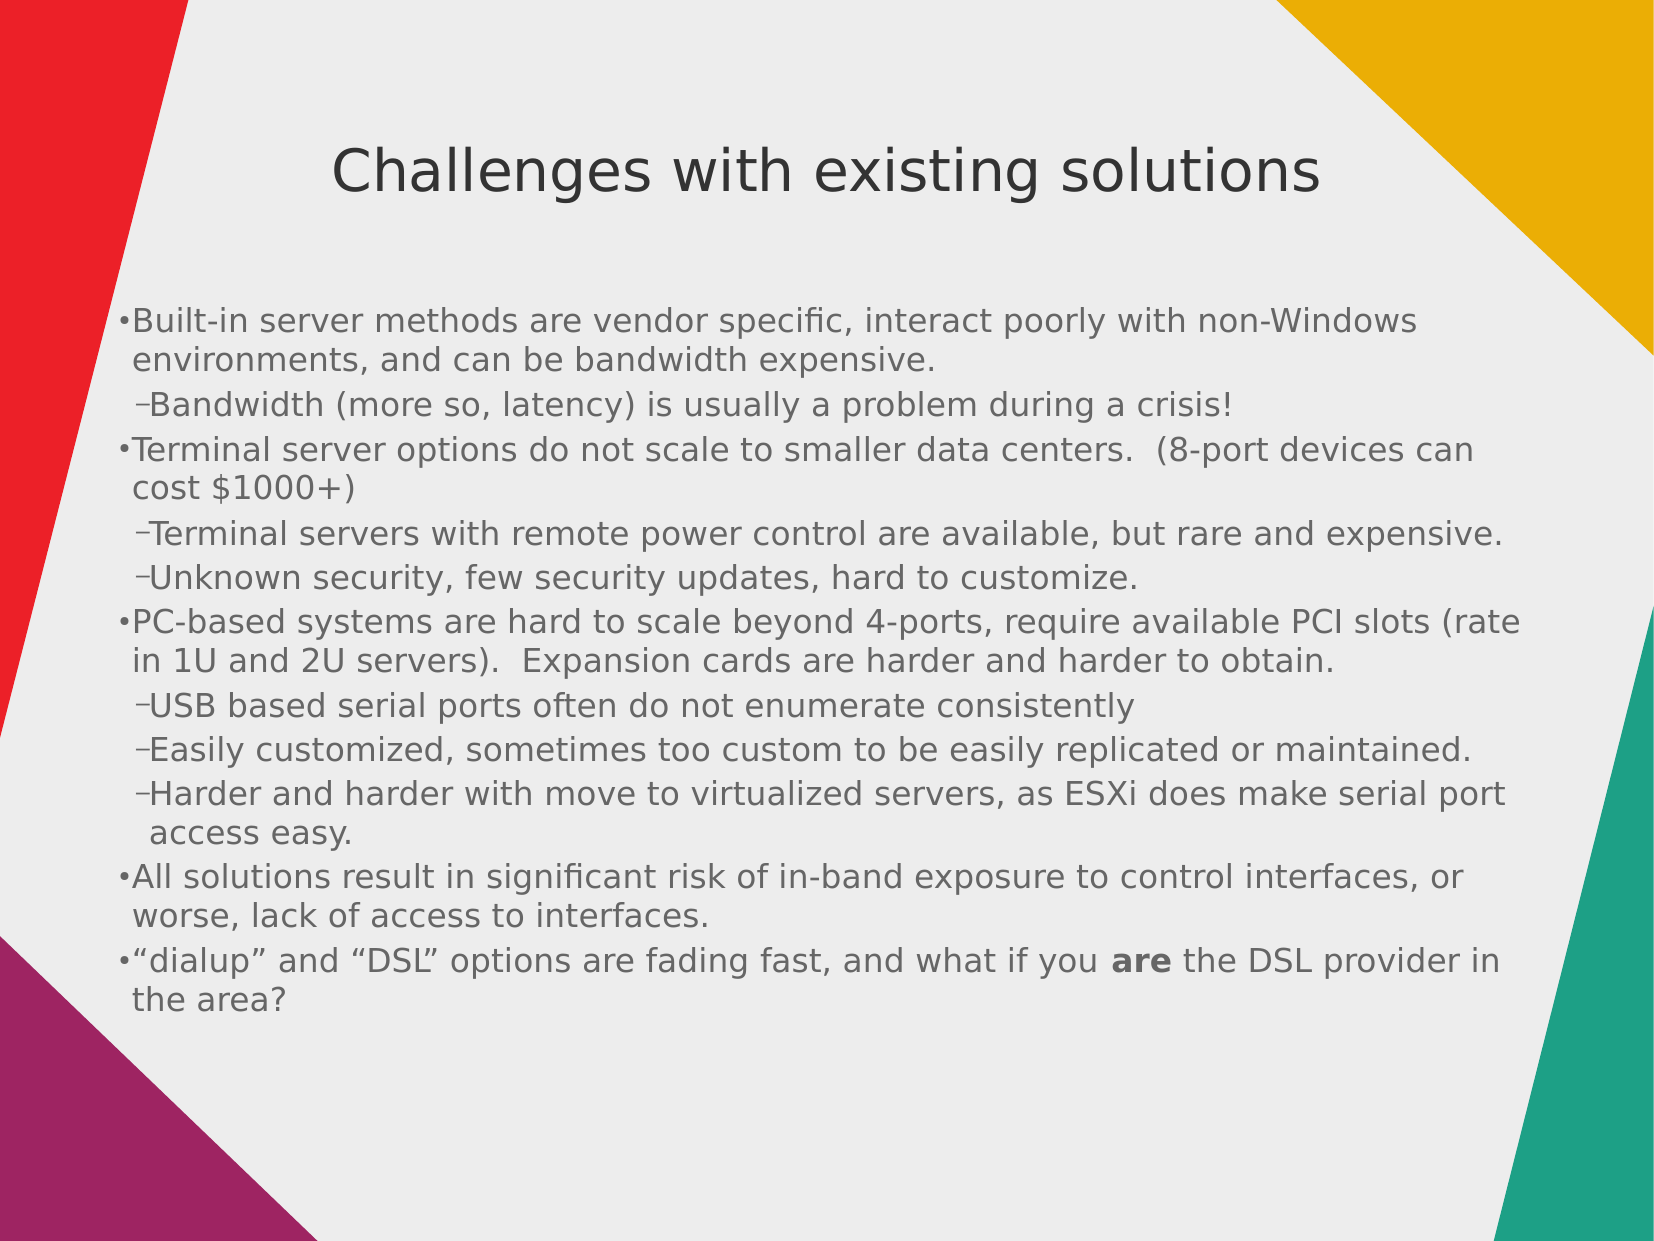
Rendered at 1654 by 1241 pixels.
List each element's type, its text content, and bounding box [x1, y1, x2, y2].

list Built-in server methods are vendor specific, interact poorly with non-Windows environments, and can be bandwidth expensive. Bandwidth (more so, latency) is usually a problem during a crisis! Terminal server options do not scale to smaller data centers. (8-port devices can cost $1000+) Terminal servers with remote power control are available, but rare and expensive. Unknown security, few security updates, hard to customize. PC-based systems are hard to scale beyond 4-ports, require available PCI slots (rate in 1U and 2U servers). Expansion cards are harder and harder to obtain. USB based serial ports often do not enumerate consistently Easily customized, sometimes too custom to be easily replicated or maintained. Harder and harder with move to virtualized servers, as ESXi does make serial port access easy. All solutions result in significant risk of in-band exposure to control interfaces, or worse, lack of access to interfaces. “dialup” and “DSL” options are fading fast, and what if you are the DSL provider in the area? [114, 302, 1539, 1033]
title Challenges with existing solutions [114, 73, 1539, 271]
